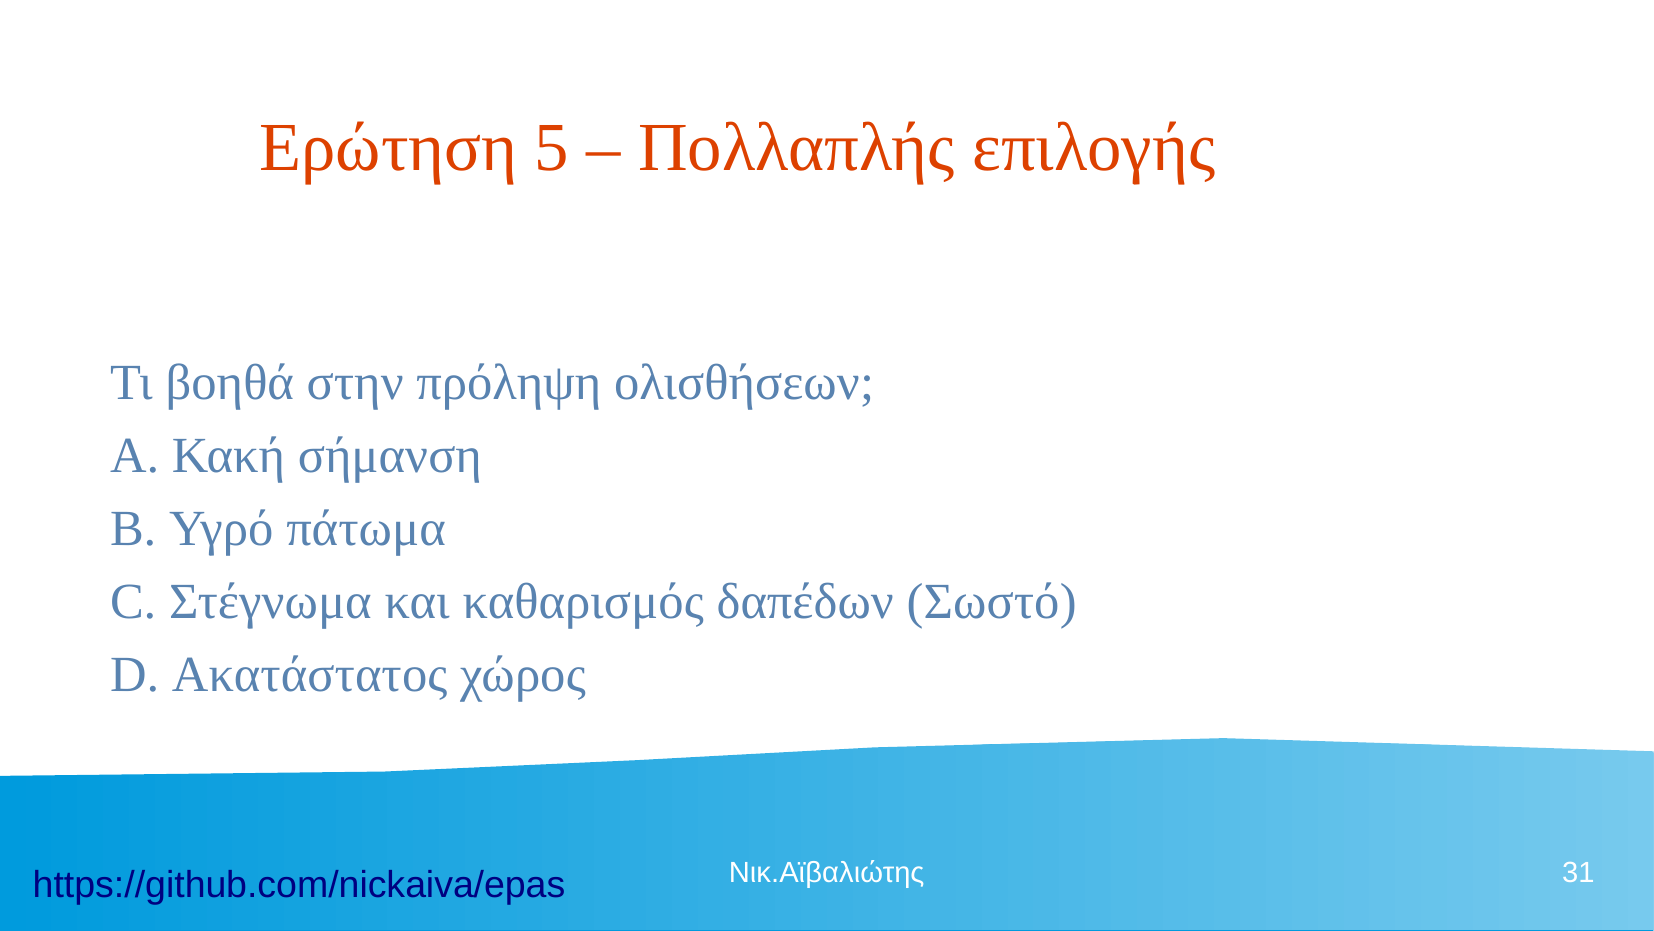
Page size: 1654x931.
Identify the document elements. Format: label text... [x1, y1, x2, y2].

title Ερώτηση 5 – Πολλαπλής επιλογής [0, 59, 1477, 237]
list Τι βοηθά στην πρόληψη ολισθήσεων; A. Κακή σήμανση B. Υγρό πάτωμα C. Στέγνωμα και καθαρισμός δαπέδων (Σωστό) D. Ακατάστατος χώρος [59, 295, 1595, 709]
